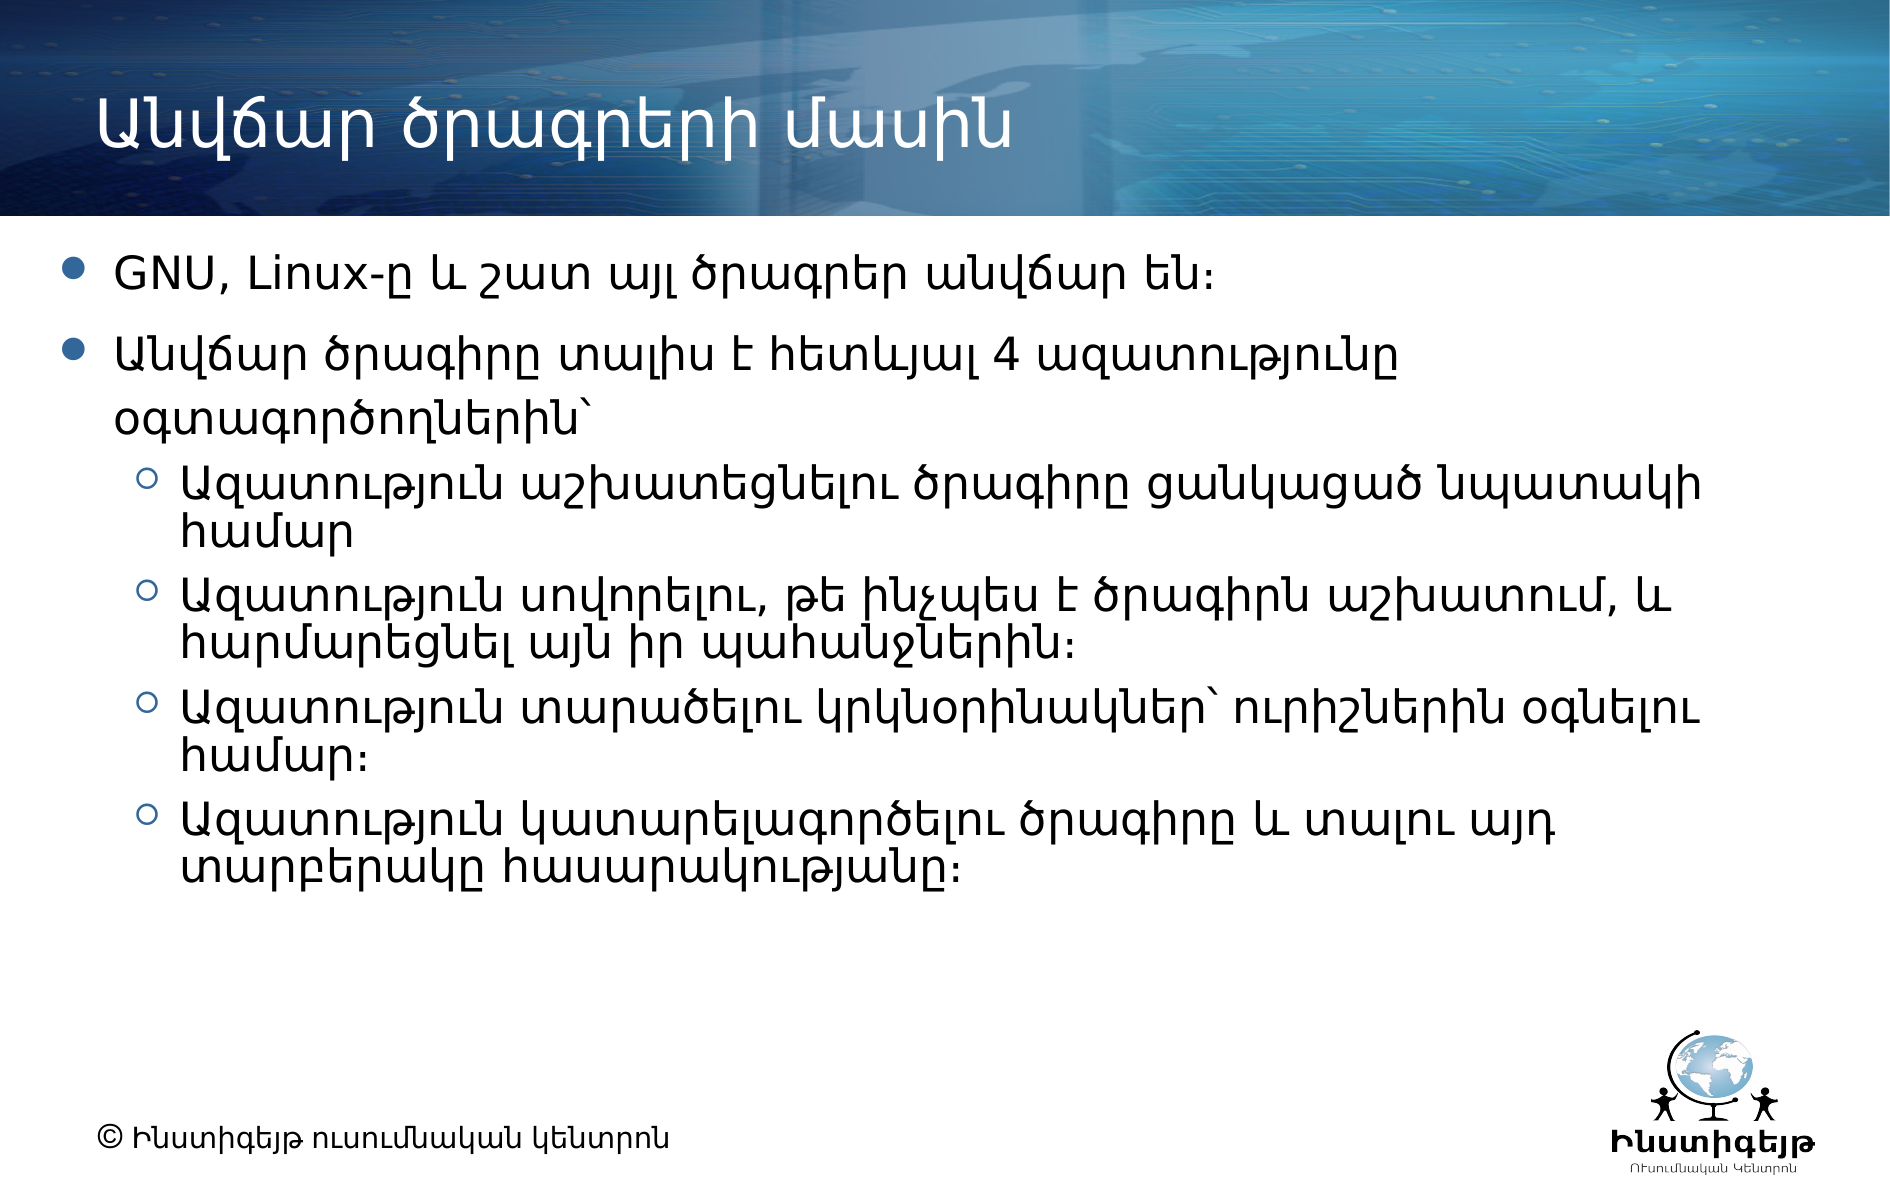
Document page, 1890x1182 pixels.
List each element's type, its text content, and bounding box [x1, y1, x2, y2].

title Անվճար ծրագրերի մասին [94, 47, 1793, 217]
picture [1612, 1030, 1815, 1175]
list GNU, Linux-ը և շատ այլ ծրագրեր անվճար են։ Անվճար ծրագիրը տալիս է հետևյալ 4 ազատությունը օգտագործողներին՝ Ազատություն աշխատեցնելու ծրագիրը ցանկացած նպատակի համար Ազատություն սովորելու, թե ինչպես է ծրագիրն աշխատում, և հարմարեցնել այն իր պահանջներին։ Ազատություն տարածելու կրկնօրինակներ՝ ուրիշներին օգնելու համար։ Ազատություն կատարելագործելու ծրագիրը և տալու այդ տարբերակը հասարակությանը։ [59, 236, 1831, 922]
picture [0, 0, 1890, 216]
